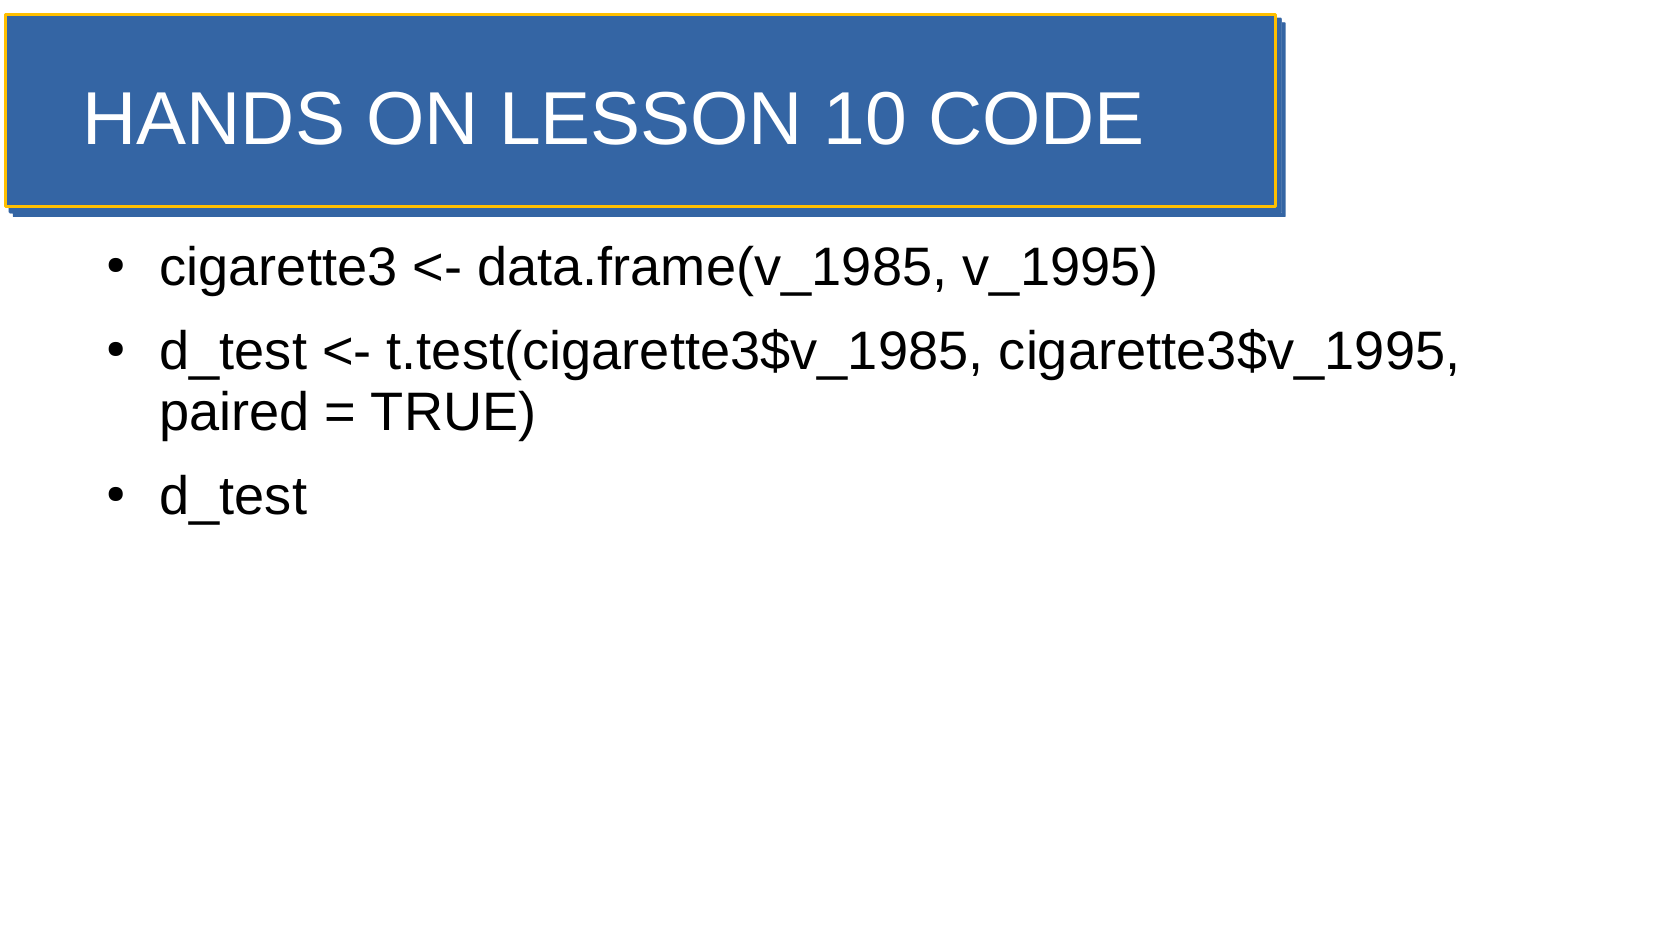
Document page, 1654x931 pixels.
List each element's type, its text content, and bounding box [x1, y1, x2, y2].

list cigarette3 <- data.frame(v_1985, v_1995) d_test <- t.test(cigarette3$v_1985, cigarette3$v_1995, paired = TRUE) d_test [88, 236, 1565, 798]
title HANDS ON LESSON 10 CODE [82, 44, 1235, 192]
